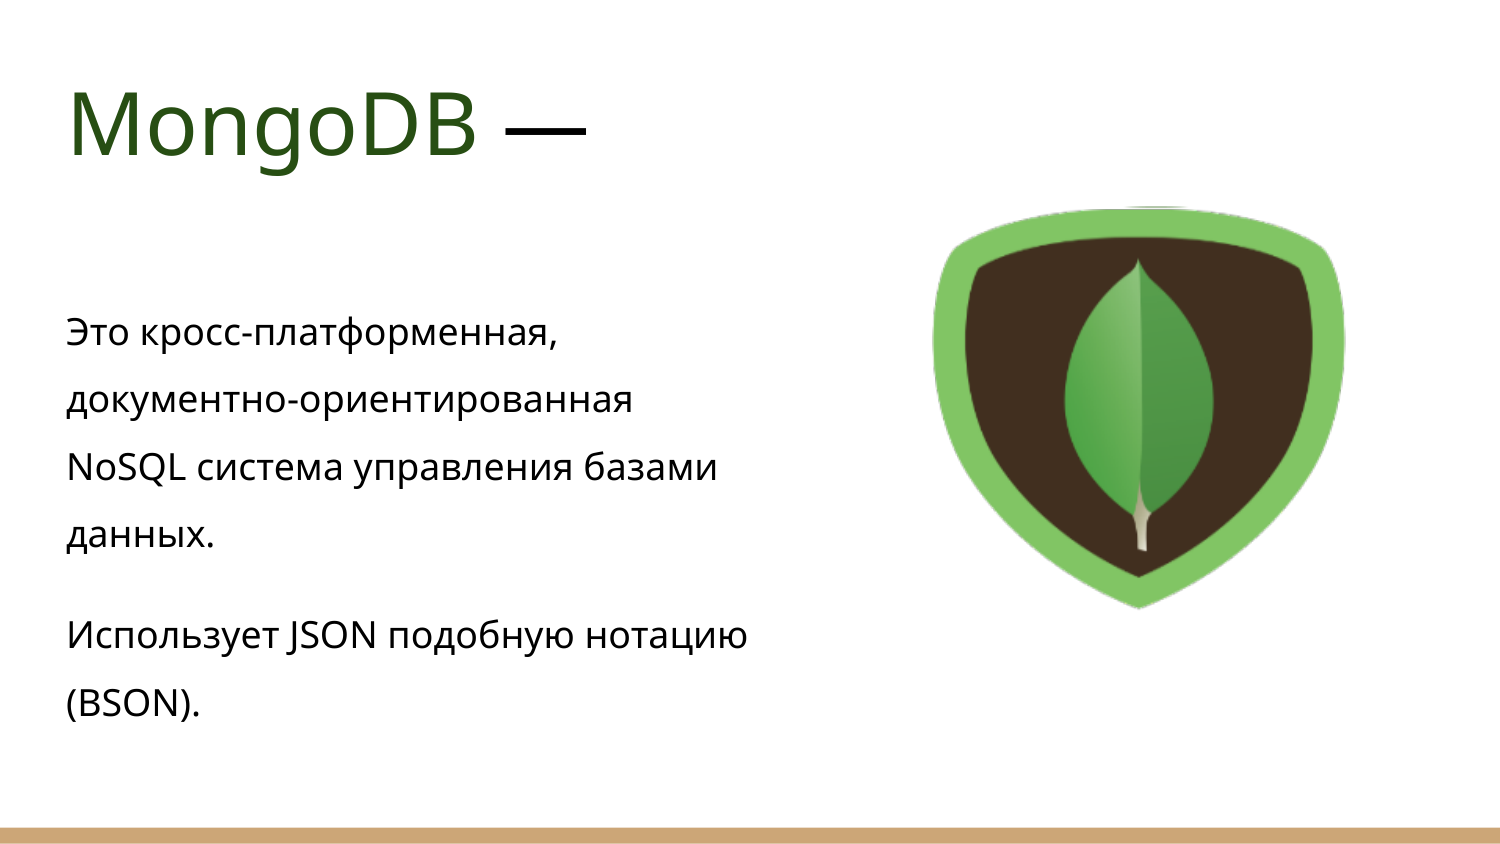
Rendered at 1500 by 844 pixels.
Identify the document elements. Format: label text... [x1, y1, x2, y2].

list Это кросс-платформенная, документно-ориентированная NoSQL система управления базами данных. Использует JSON подобную нотацию (BSON). [51, 270, 776, 668]
title MongoDB — [51, 51, 1449, 189]
picture [823, 205, 1449, 639]
